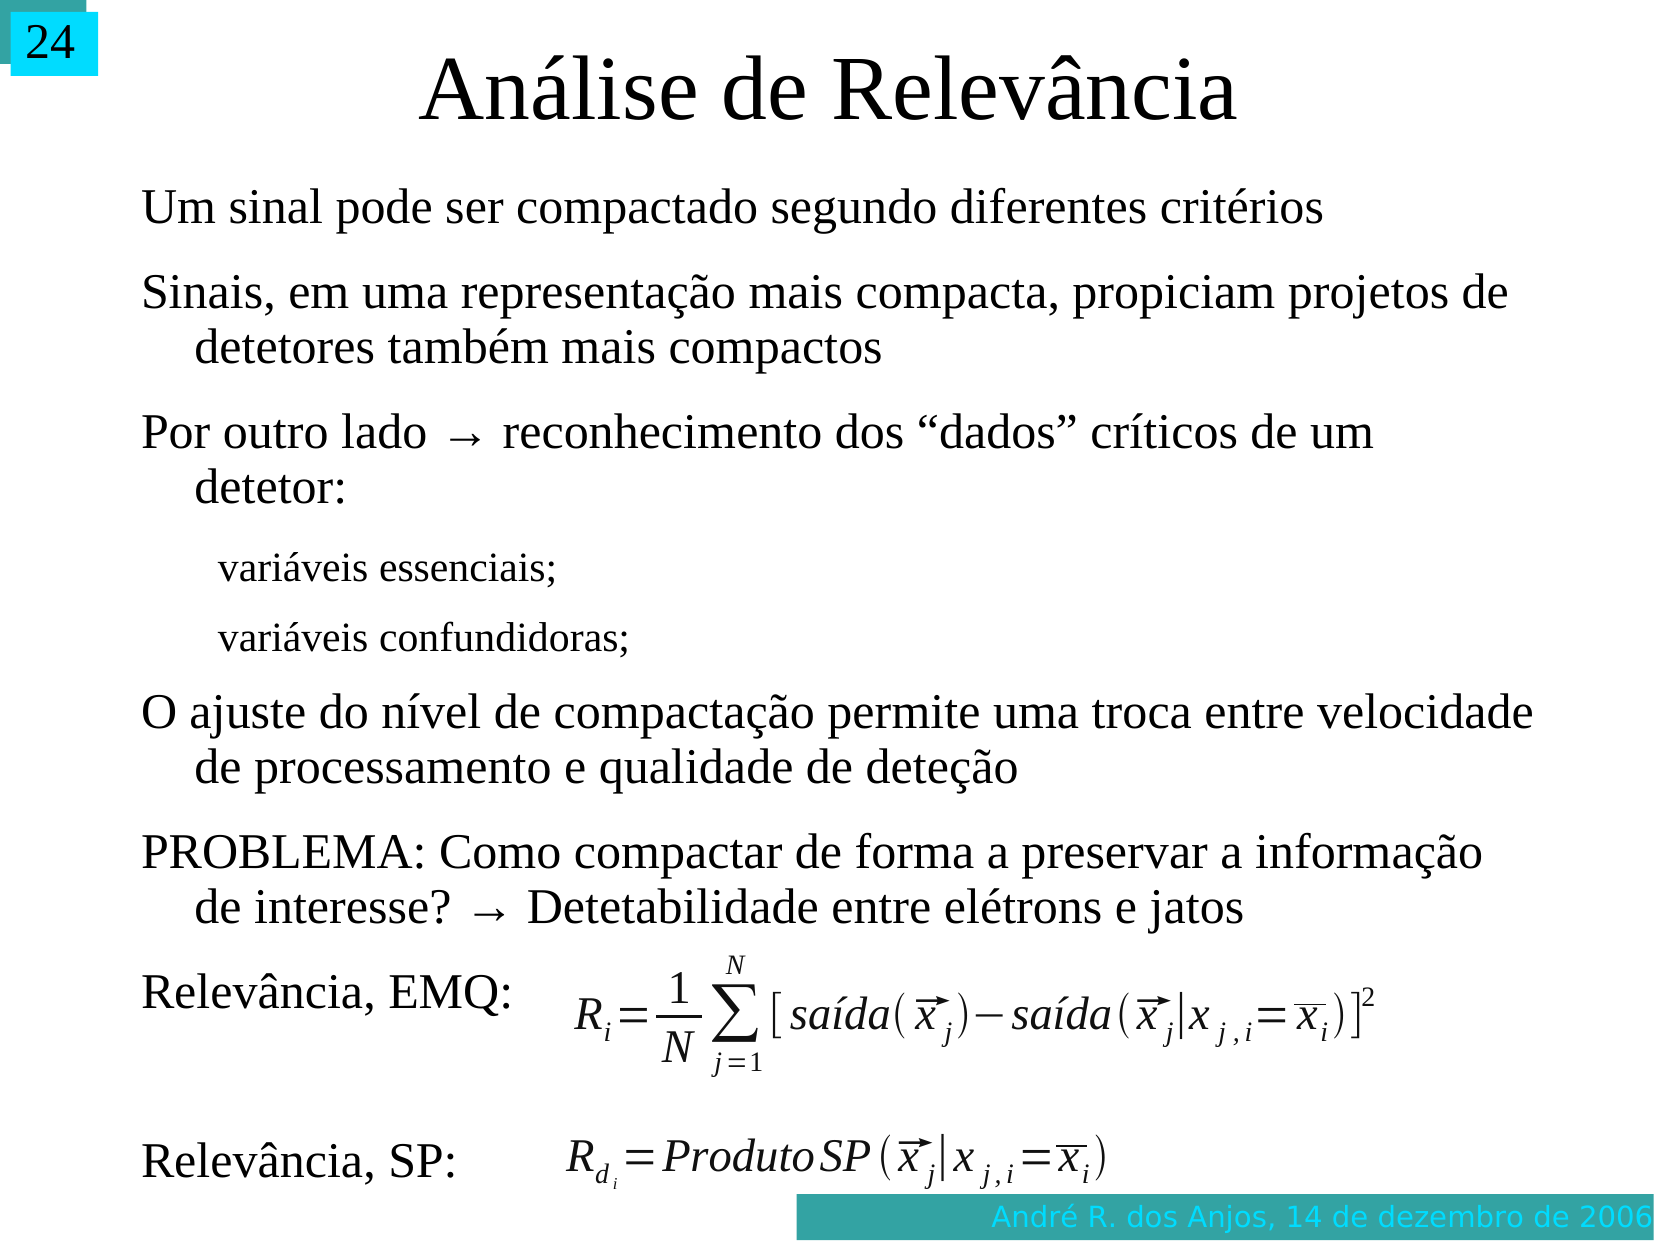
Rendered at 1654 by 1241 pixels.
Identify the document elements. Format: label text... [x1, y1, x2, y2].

chart [559, 950, 1387, 1078]
chart [551, 1130, 1120, 1194]
list Um sinal pode ser compactado segundo diferentes critérios Sinais, em uma representação mais compacta, propiciam projetos de detetores também mais compactos Por outro lado → reconhecimento dos “dados” críticos de um detetor: variáveis essenciais; variáveis confundidoras; O ajuste do nível de compactação permite uma troca entre velocidade de processamento e qualidade de deteção PROBLEMA: Como compactar de forma a preservar a informação de interesse? → Detetabilidade entre elétrons e jatos Relevância, EMQ: Relevância, SP: [123, 178, 1536, 1241]
title Análise de Relevância [123, 0, 1536, 178]
